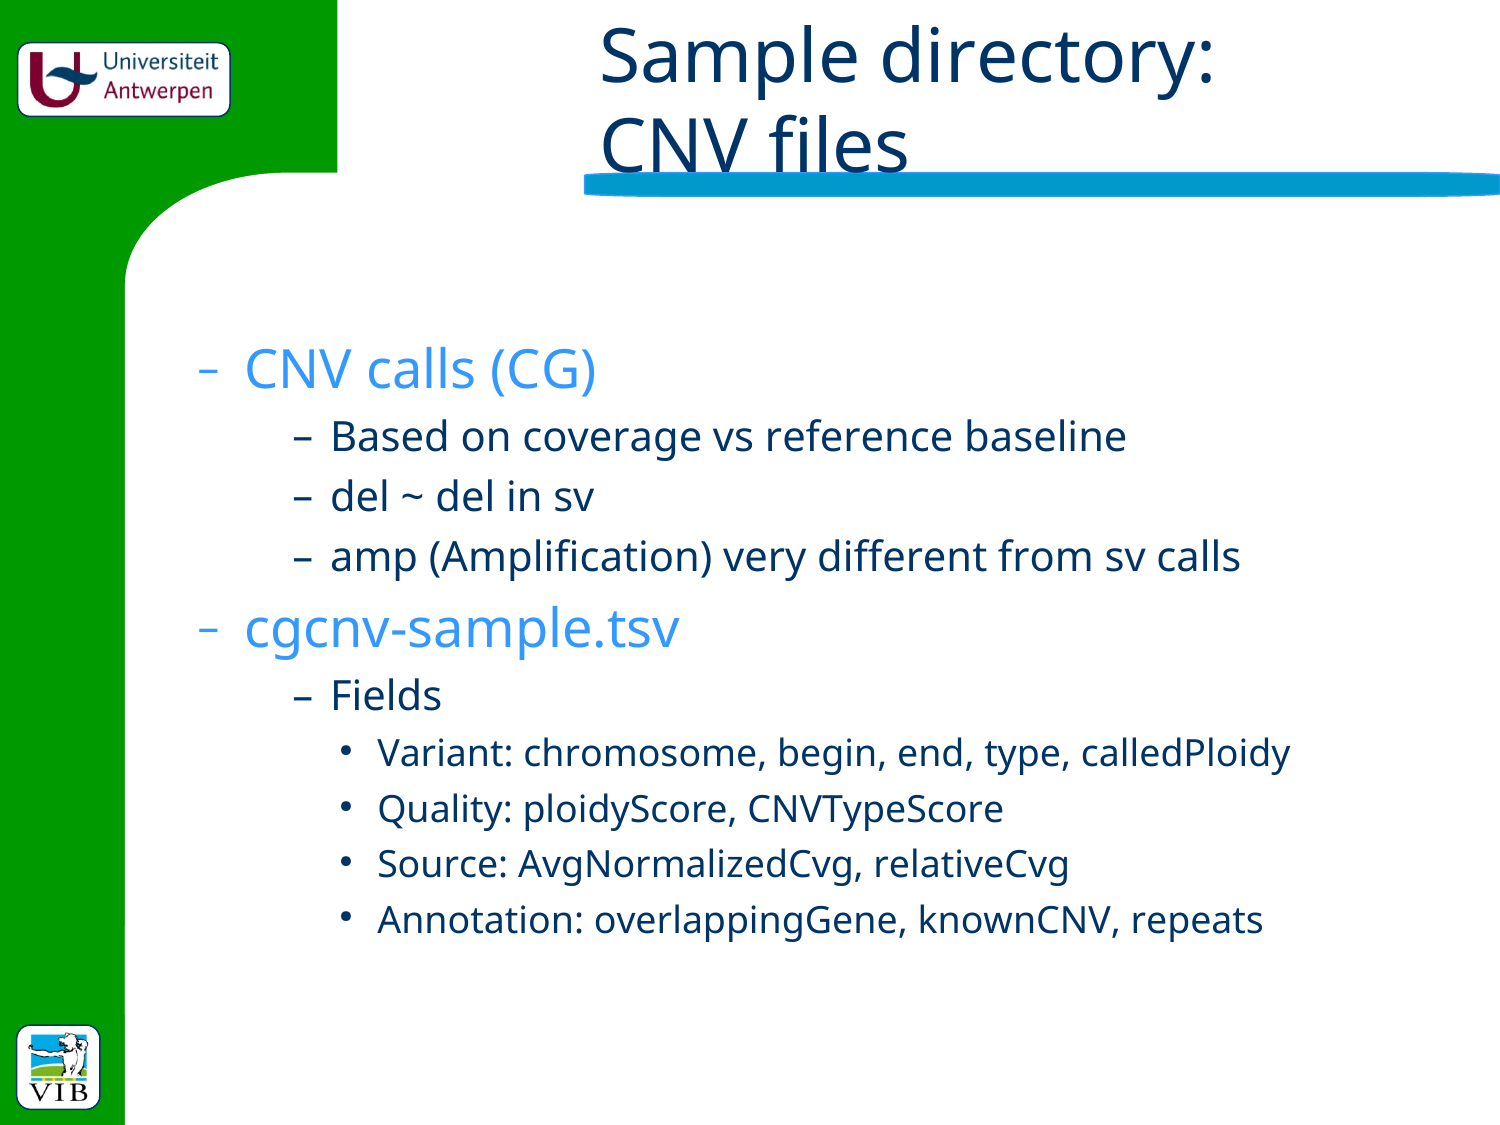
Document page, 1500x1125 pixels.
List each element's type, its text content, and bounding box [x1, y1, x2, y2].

list CNV calls (CG) Based on coverage vs reference baseline del ~ del in sv amp (Amplification) very different from sv calls cgcnv-sample.tsv Fields Variant: chromosome, begin, end, type, calledPloidy Quality: ploidyScore, CNVTypeScore Source: AvgNormalizedCvg, relativeCvg Annotation: overlappingGene, knownCNV, repeats [159, 326, 1465, 1085]
picture [25, 1029, 91, 1107]
title Sample directory: CNV files [584, 0, 1500, 195]
picture [25, 47, 223, 112]
